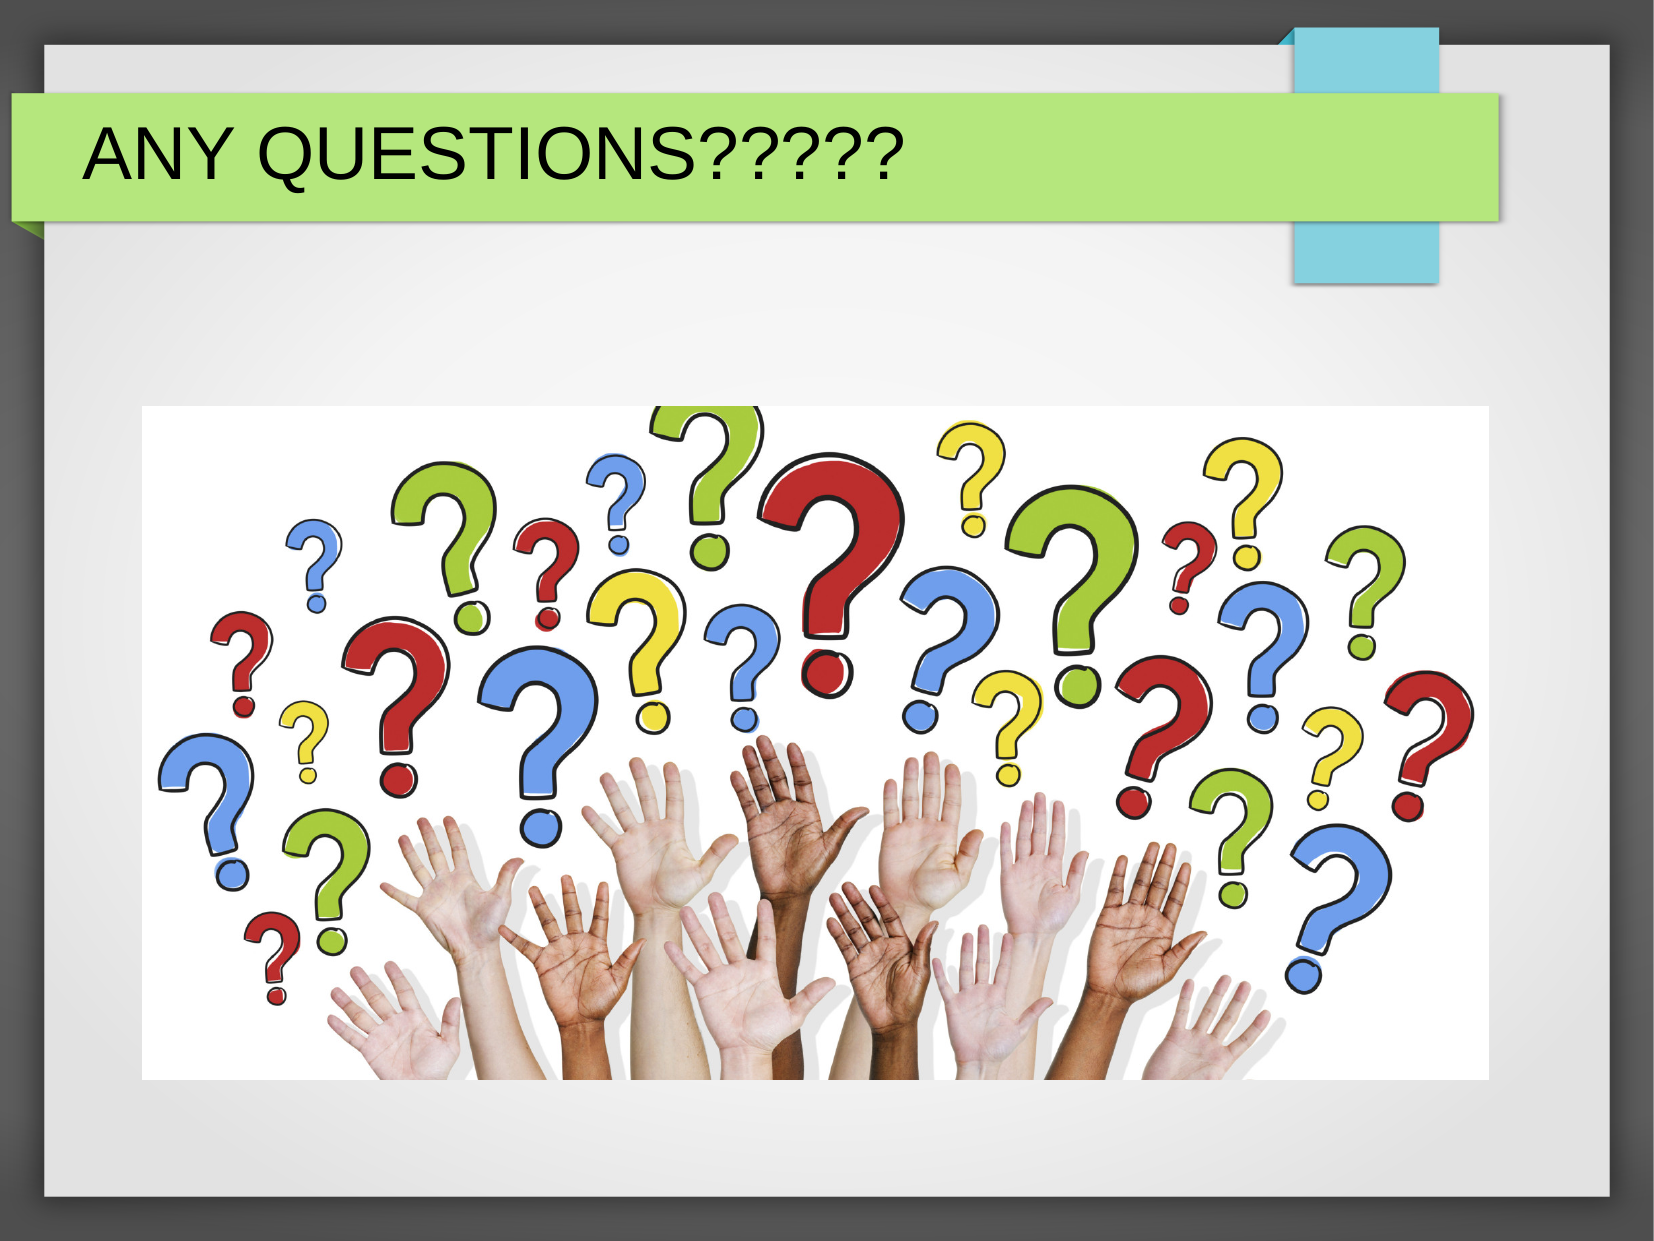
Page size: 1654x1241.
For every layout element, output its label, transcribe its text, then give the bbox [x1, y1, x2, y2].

list [82, 295, 1571, 1015]
picture [0, 0, 1654, 1241]
title ANY QUESTIONS????? [82, 94, 1264, 213]
